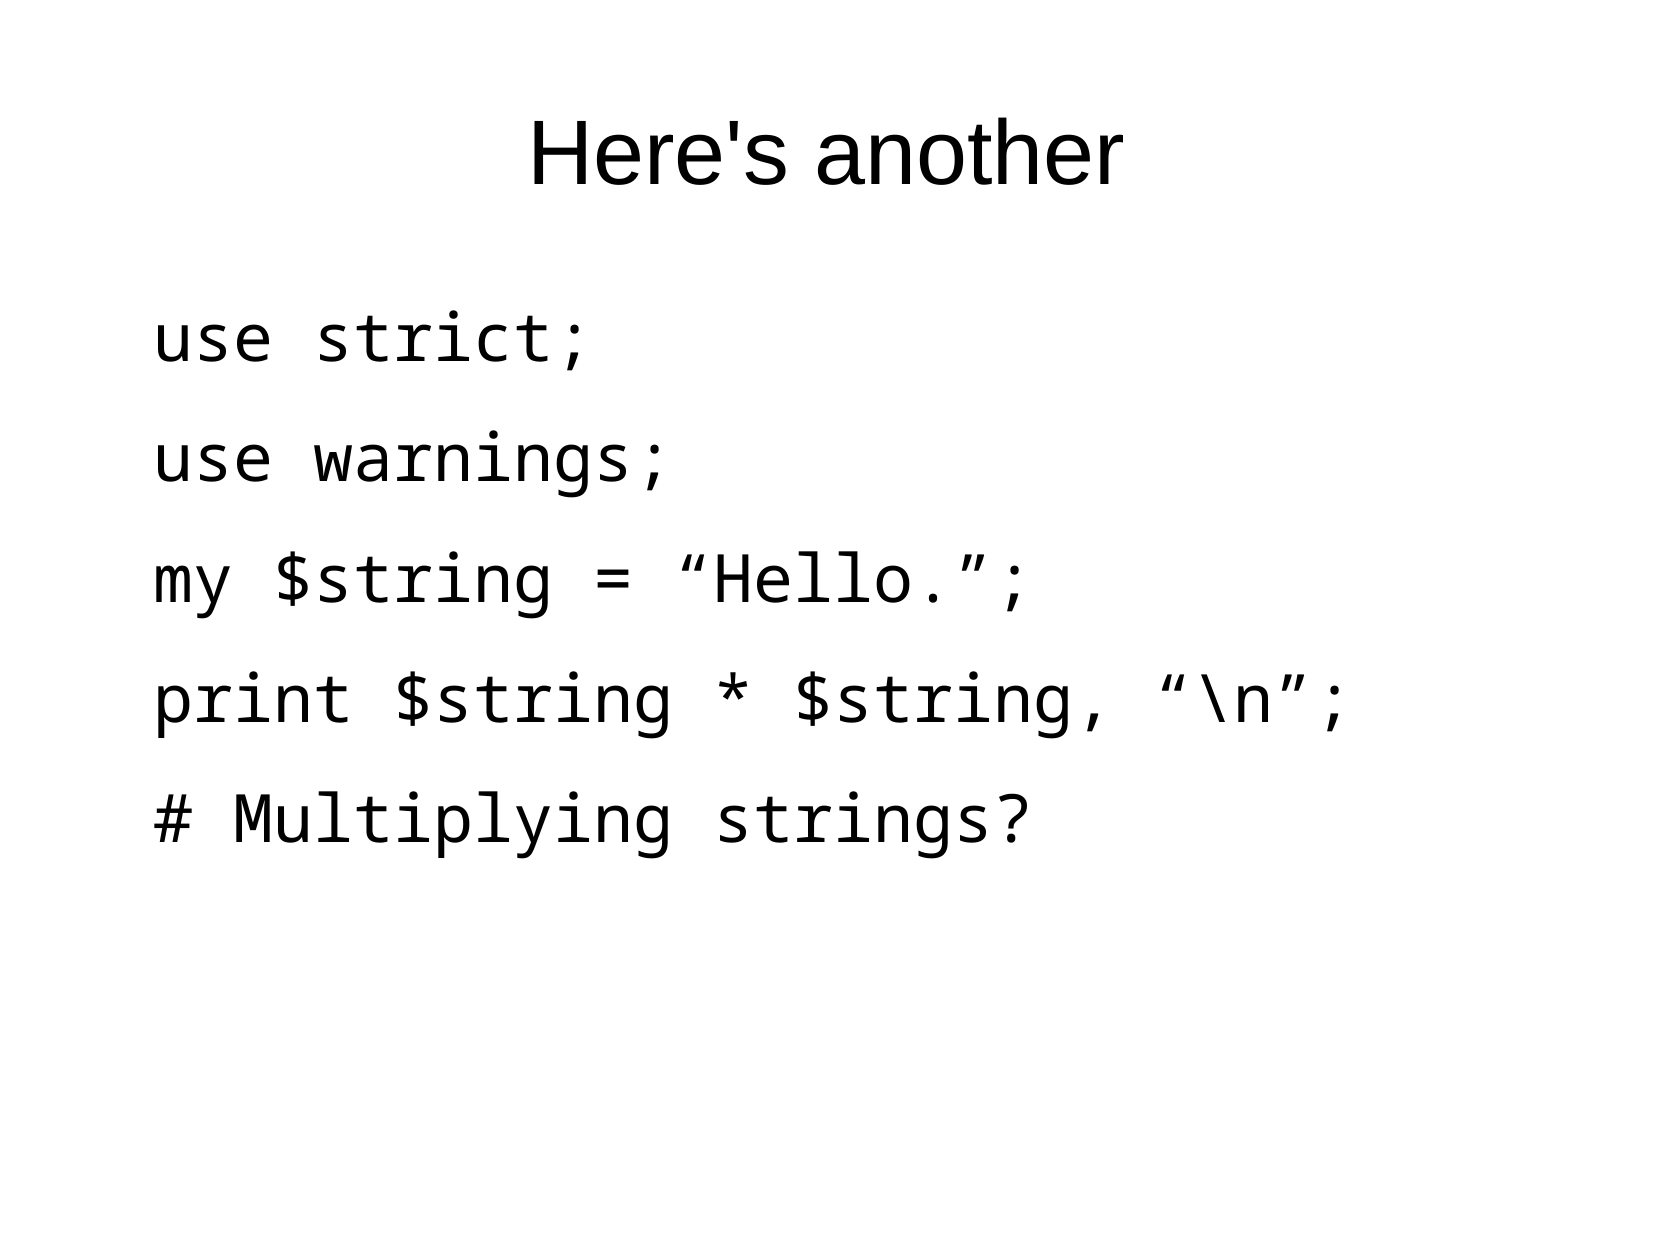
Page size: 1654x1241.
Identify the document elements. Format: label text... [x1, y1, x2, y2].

list use strict; use warnings; my $string = “Hello.”; print $string * $string, “\n”; # Multiplying strings? [82, 290, 1571, 1111]
title Here's another [82, 49, 1571, 257]
